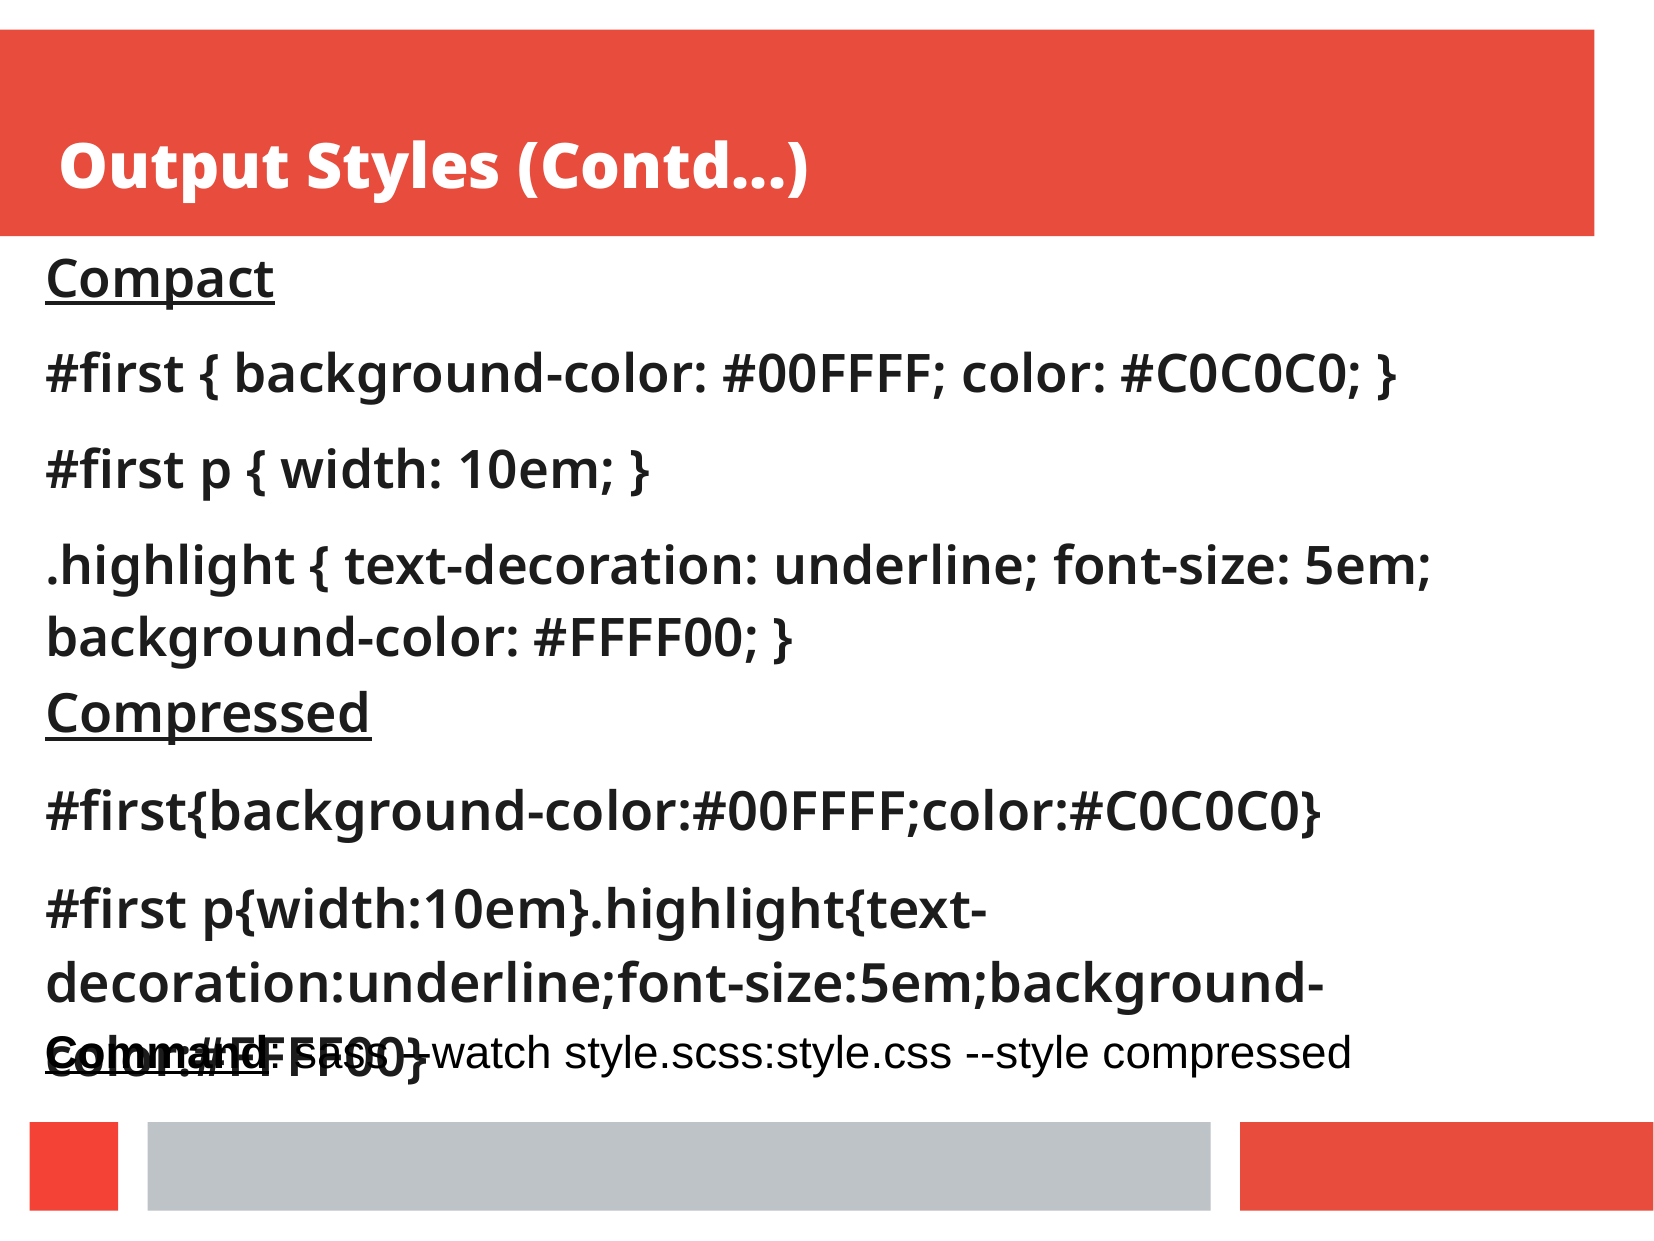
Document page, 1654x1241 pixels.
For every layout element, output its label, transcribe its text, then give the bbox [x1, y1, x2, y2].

list Compressed #first{background-color:#00FFFF;color:#C0C0C0} #first p{width:10em}.highlight{text-decoration:underline;font-size:5em;background-color:#FFFF00} [45, 675, 1606, 1096]
text_box Command: sass --watch style.scss:style.css --style compressed [30, 1020, 1456, 1087]
list Compact #first { background-color: #00FFFF; color: #C0C0C0; } #first p { width: 10em; } .highlight { text-decoration: underline; font-size: 5em; background-color: #FFFF00; } [45, 240, 1561, 675]
title Output Styles (Contd...) [59, 59, 1595, 207]
